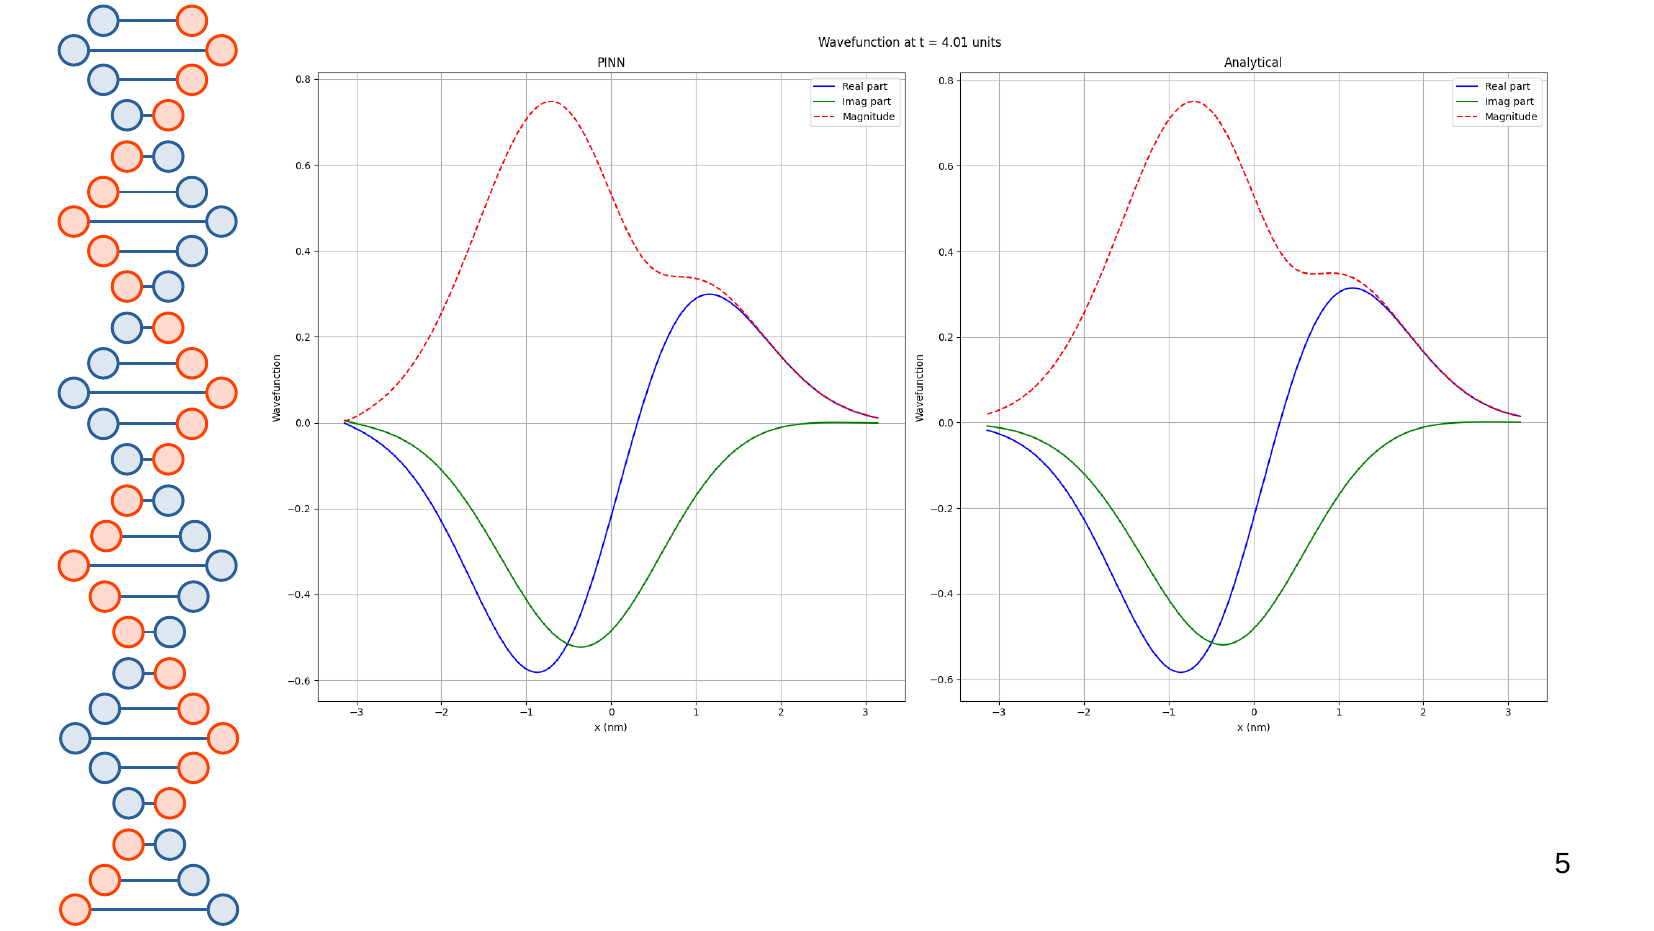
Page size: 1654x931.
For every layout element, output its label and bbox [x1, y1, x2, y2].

picture [265, 29, 1553, 739]
